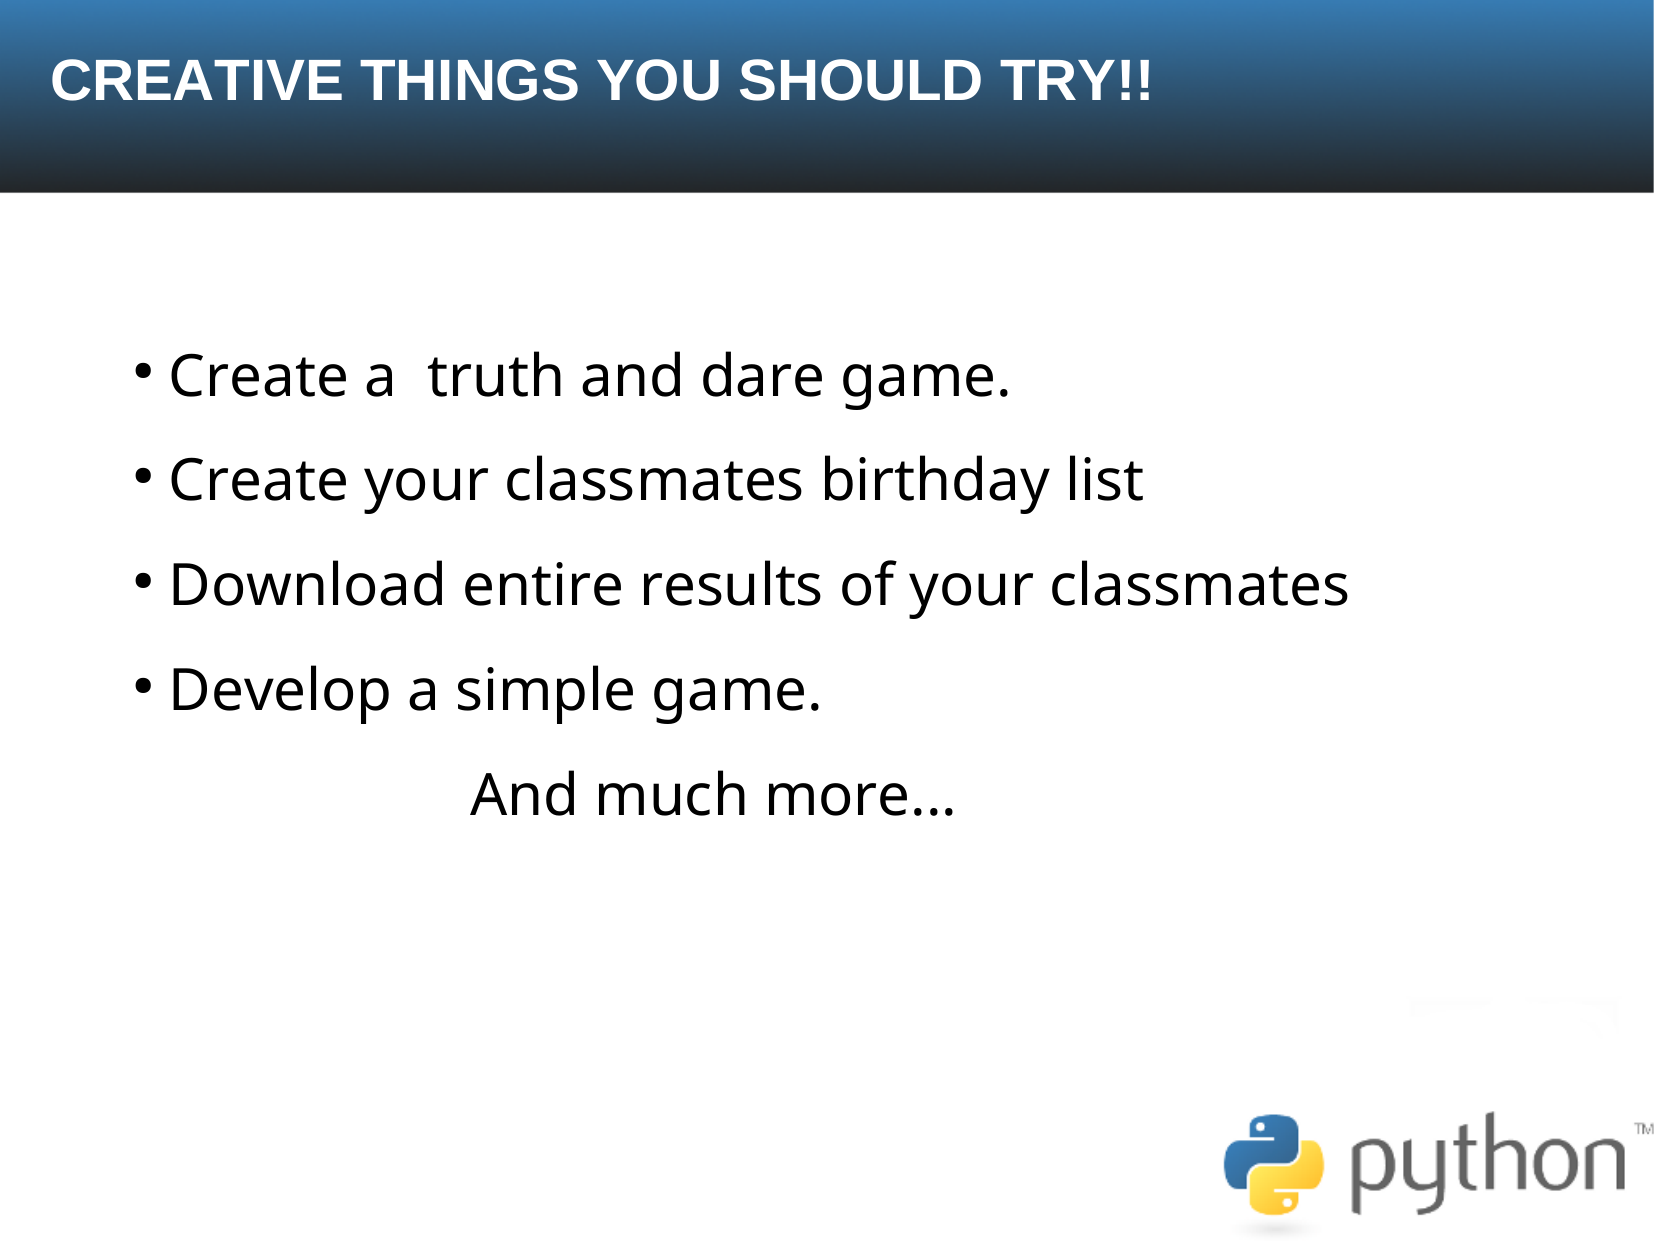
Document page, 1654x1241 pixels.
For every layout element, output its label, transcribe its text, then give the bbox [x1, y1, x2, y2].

picture [0, 0, 1654, 1241]
text_box Create a truth and dare game. Create your classmates birthday list Download entire results of your classmates Develop a simple game. And much more... [118, 295, 1477, 940]
text_box CREATIVE THINGS YOU SHOULD TRY!! [35, 41, 1188, 122]
